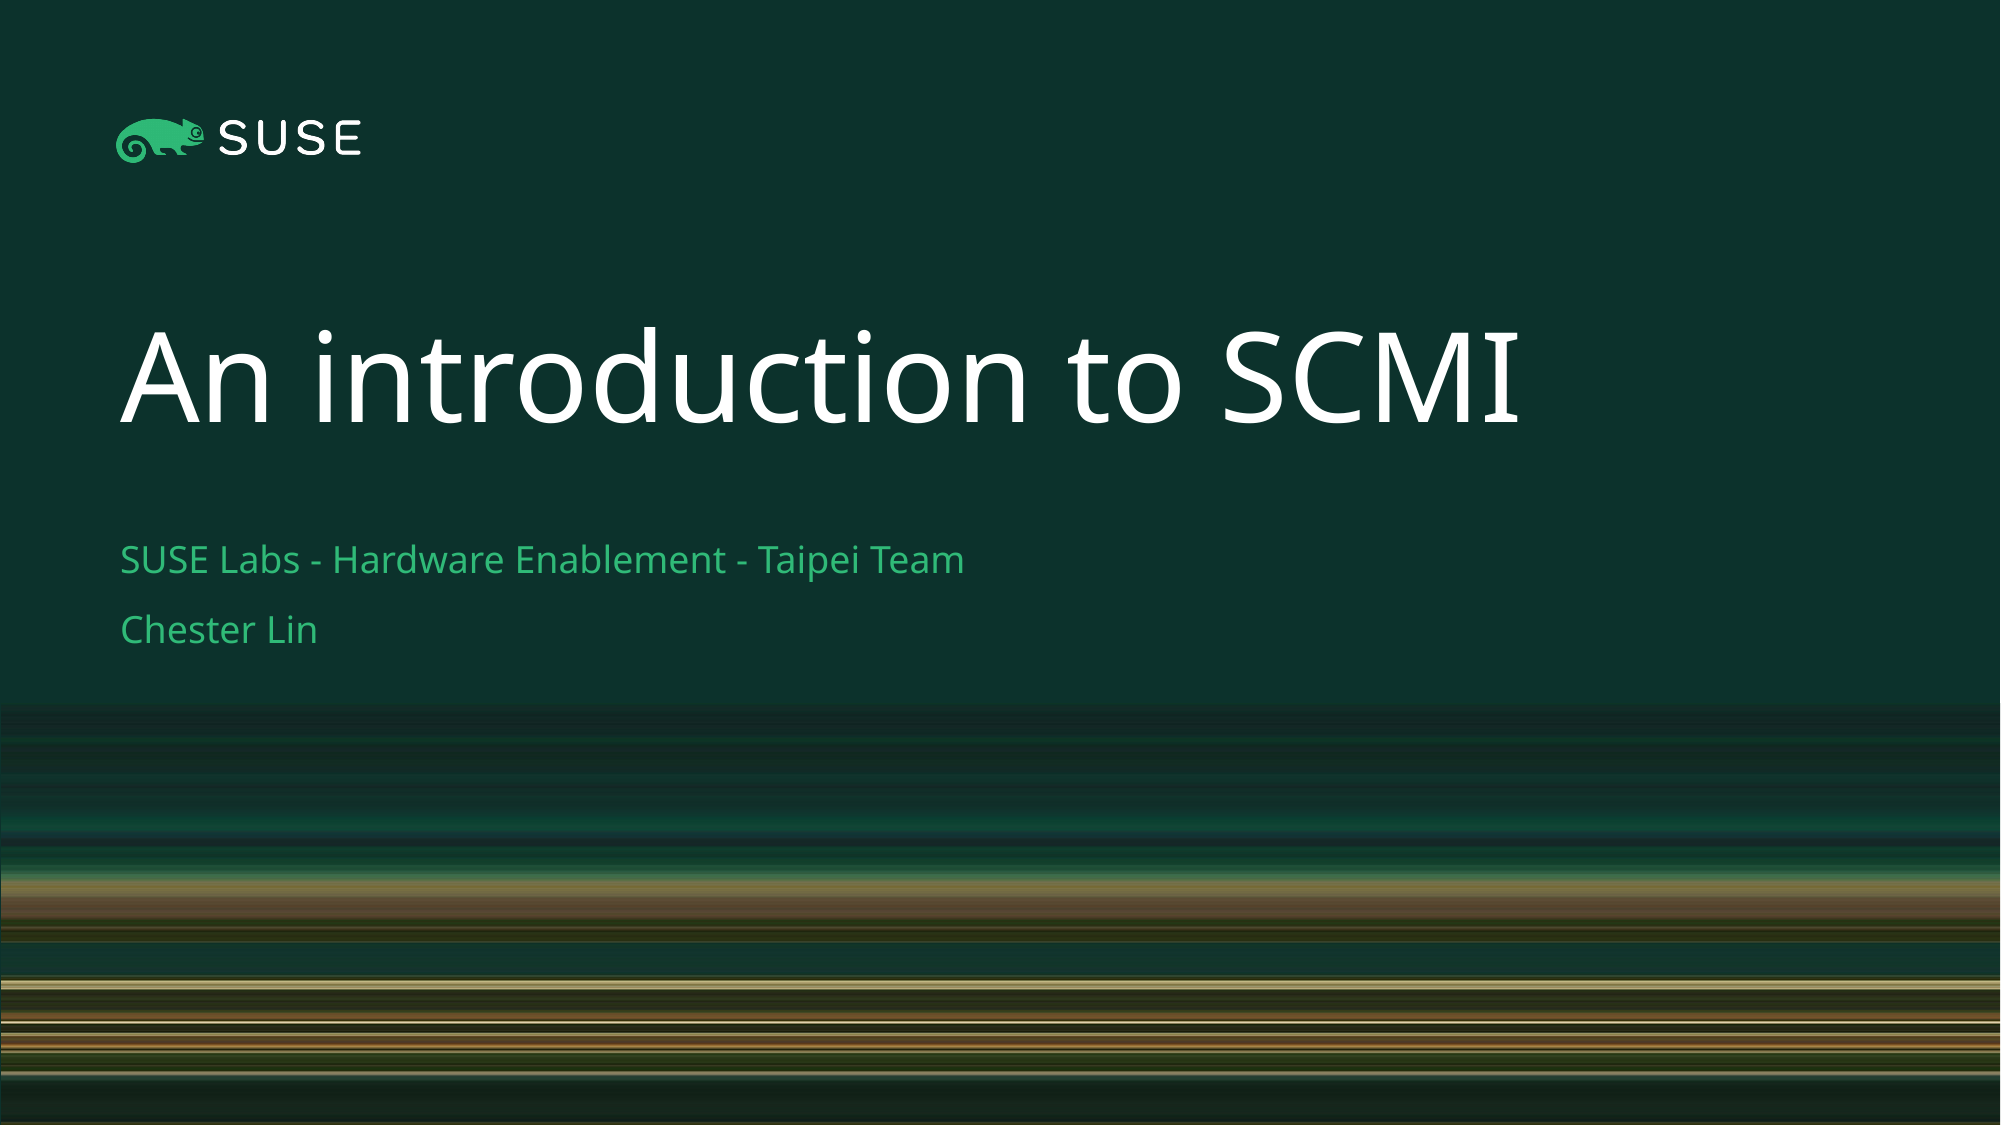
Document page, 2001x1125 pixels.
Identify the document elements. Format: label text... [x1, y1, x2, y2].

list An introduction to SCMI [120, 256, 1763, 451]
list SUSE Labs - Hardware Enablement - Taipei Team Chester Lin [120, 552, 1454, 652]
picture [81, 85, 395, 190]
picture [1, 703, 2001, 1125]
